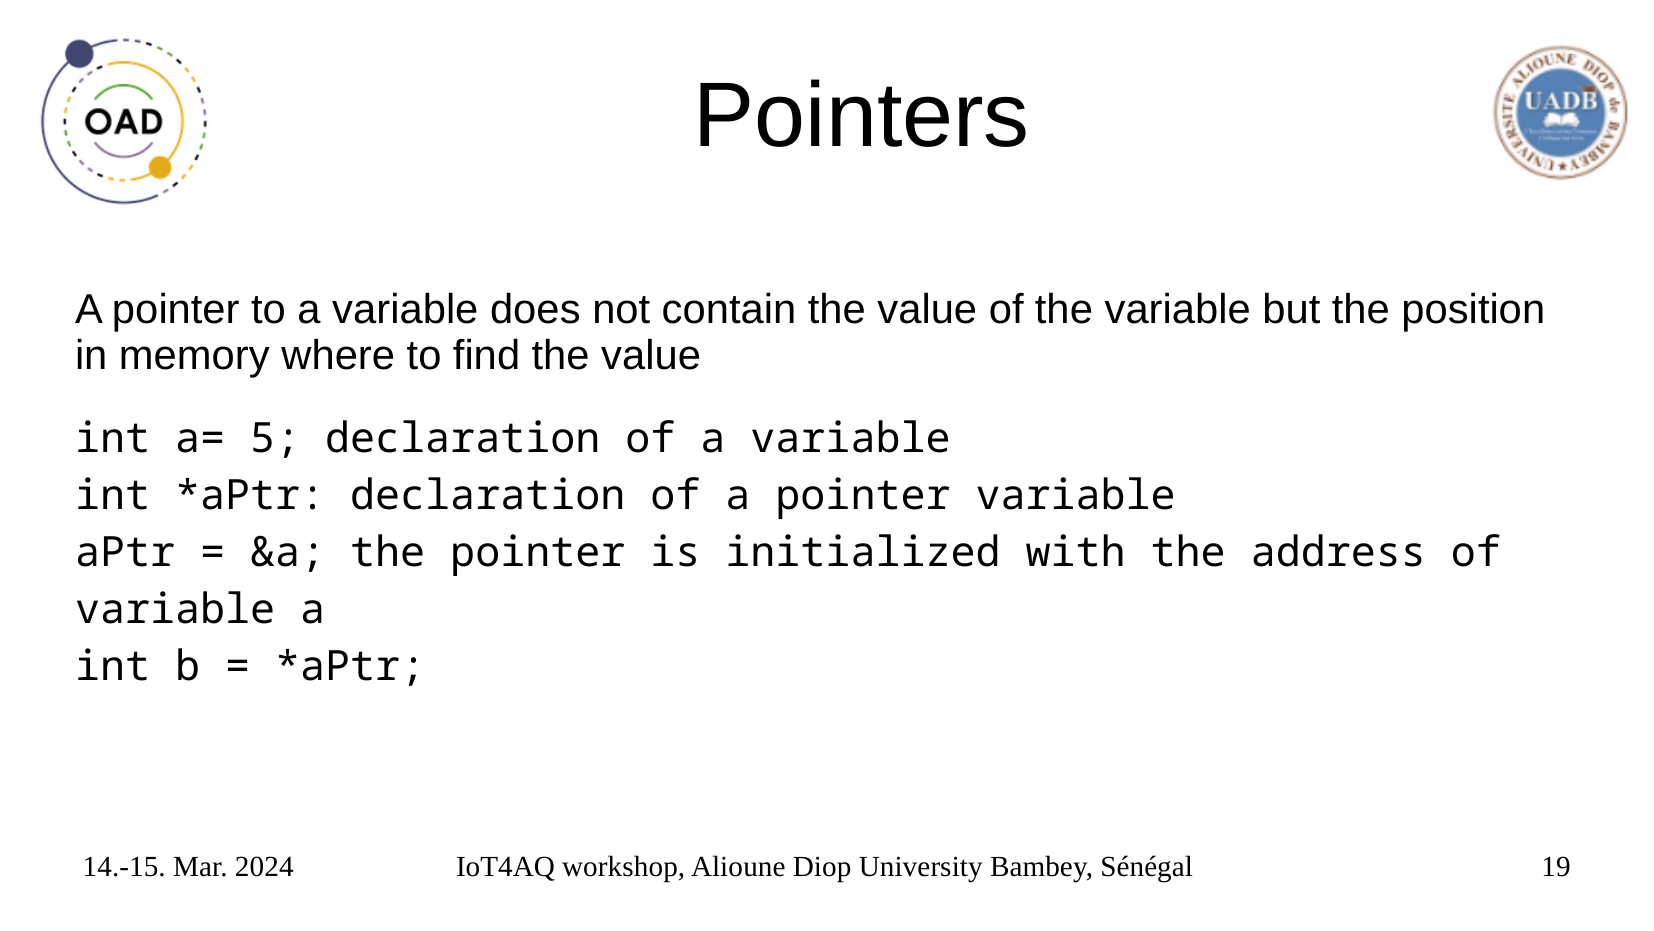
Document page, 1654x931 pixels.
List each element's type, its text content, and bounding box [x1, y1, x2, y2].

list A pointer to a variable does not contain the value of the variable but the position in memory where to find the value int a= 5; declaration of a variable int *aPtr: declaration of a pointer variable aPtr = &a; the pointer is initialized with the address of variable a int b = *aPtr; [75, 285, 1564, 826]
picture [1482, 37, 1641, 188]
picture [0, 24, 242, 225]
title Pointers [278, 37, 1446, 193]
